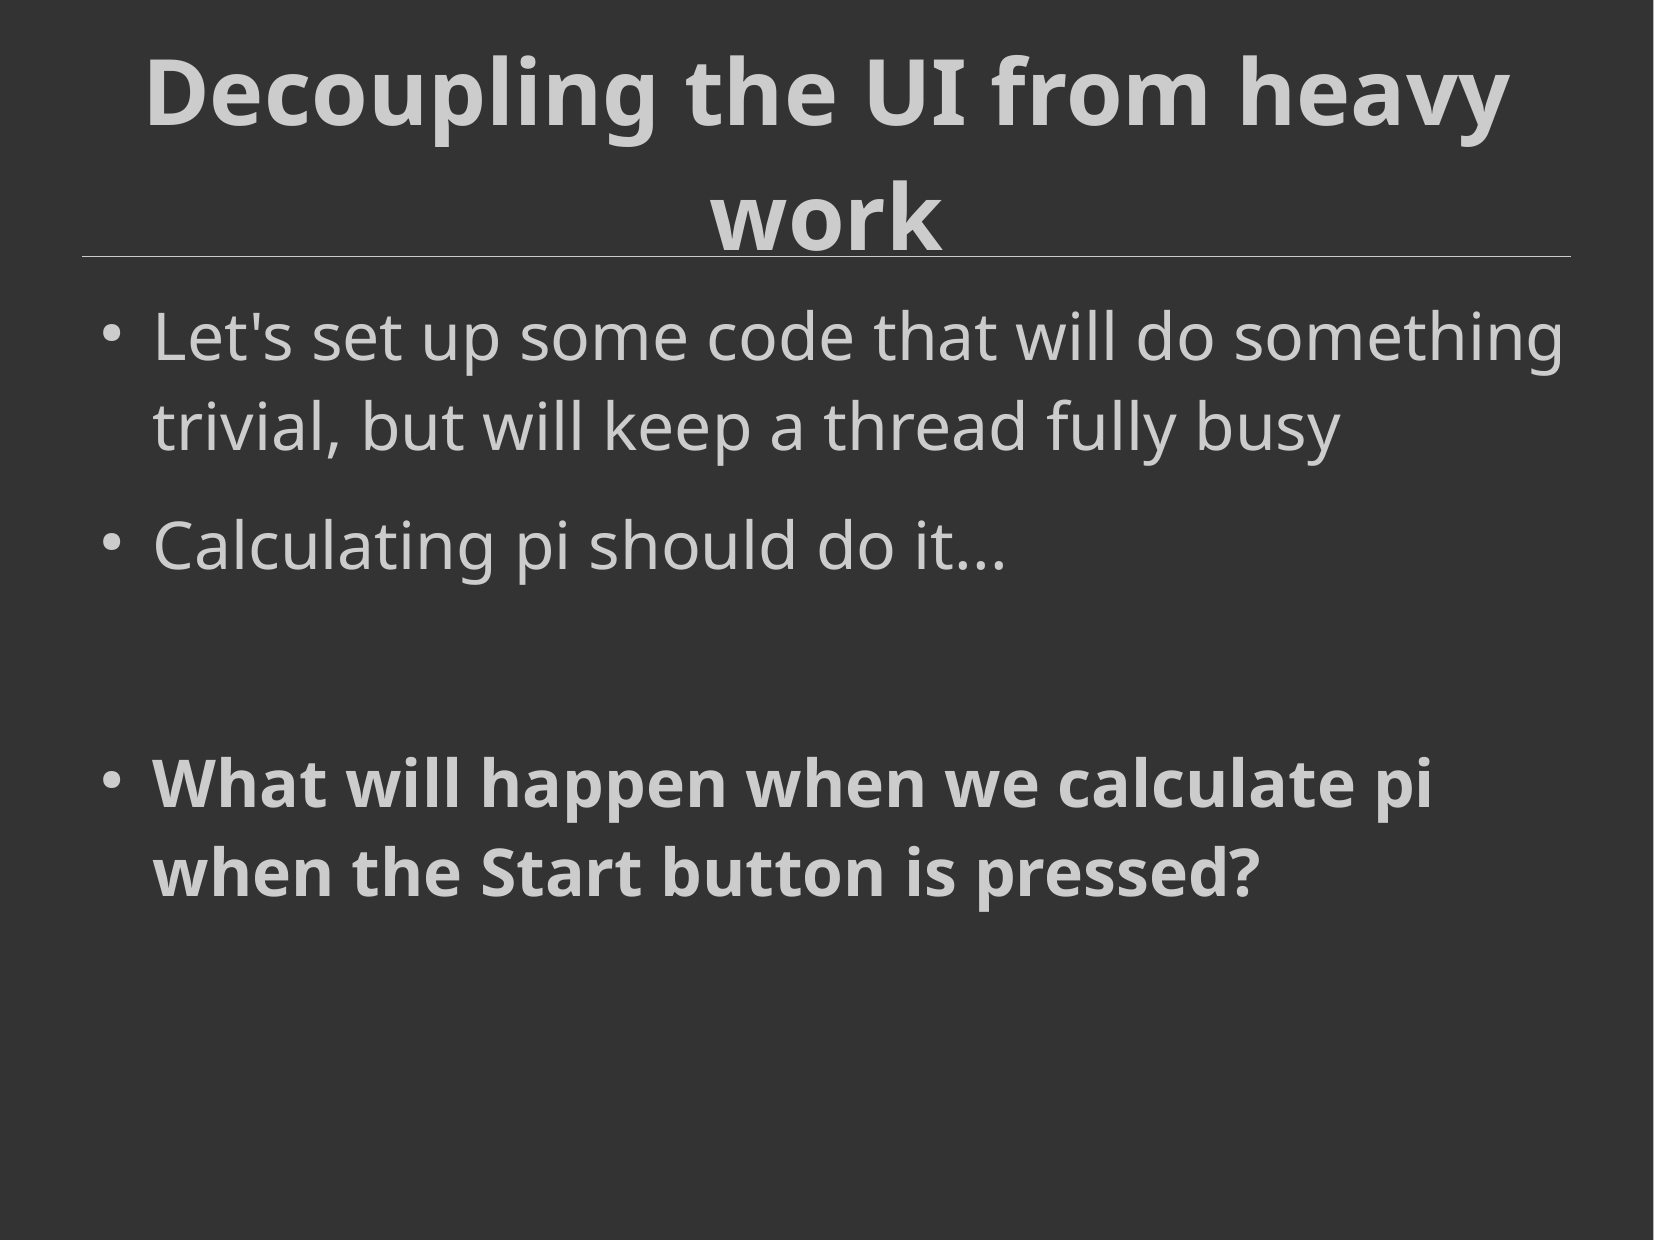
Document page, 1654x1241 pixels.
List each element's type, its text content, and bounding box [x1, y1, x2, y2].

list Let's set up some code that will do something trivial, but will keep a thread fully busy Calculating pi should do it... What will happen when we calculate pi when the Start button is pressed? [82, 290, 1571, 1010]
title Decoupling the UI from heavy work [82, 45, 1571, 260]
